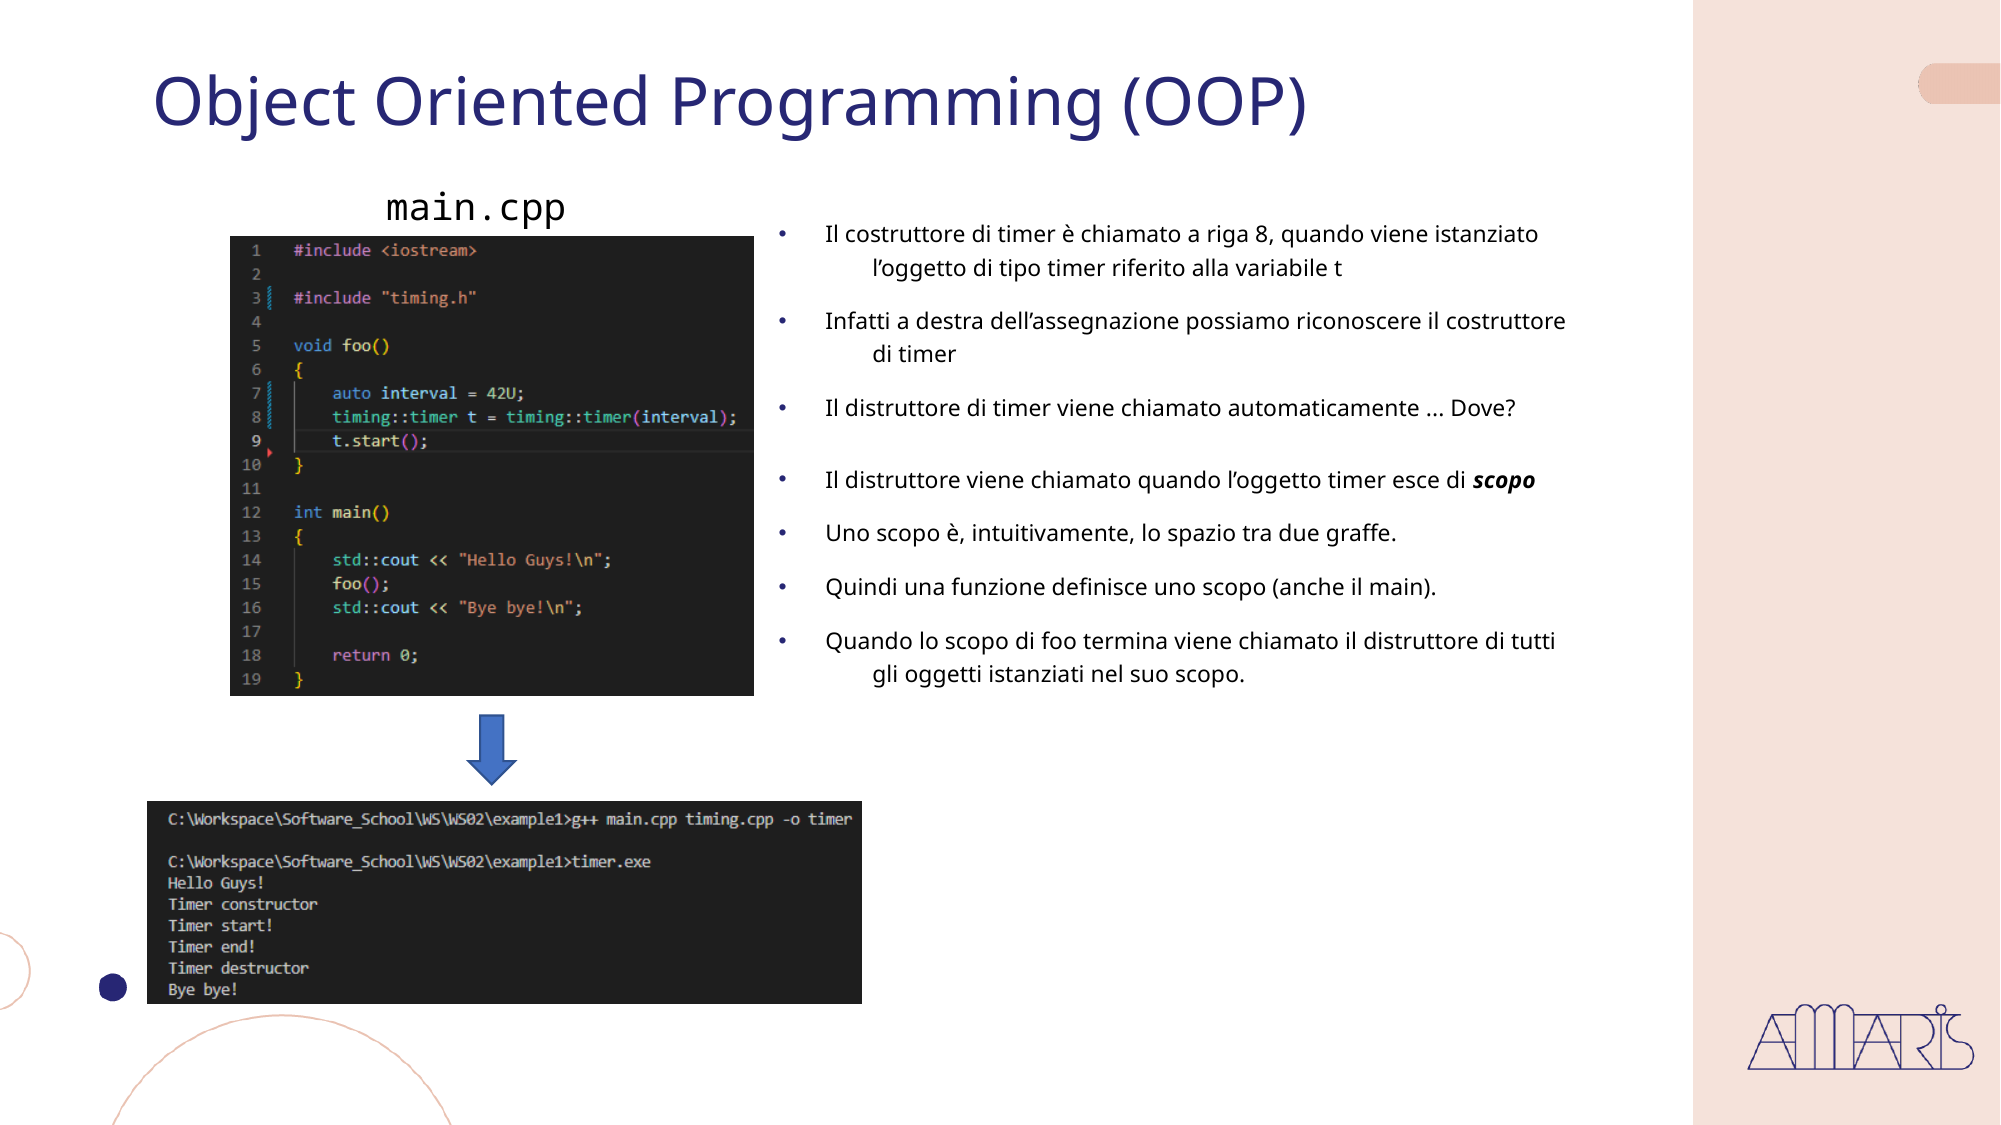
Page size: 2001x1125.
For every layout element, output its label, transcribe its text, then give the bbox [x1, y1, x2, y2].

picture [147, 801, 862, 1004]
text_box [468, 715, 516, 785]
title Object Oriented Programming (OOP) [137, 59, 1577, 148]
picture [230, 236, 754, 696]
text_box main.cpp [241, 175, 712, 236]
text_box Il distruttore viene chiamato quando l’oggetto timer esce di scopo Uno scopo è, intuitivamente, lo spazio tra due graffe. Quindi una funzione definisce uno scopo (anche il main). Quando lo scopo di foo termina viene chiamato il distruttore di tutti gli oggetti istanziati nel suo scopo. [763, 452, 1584, 694]
text_box Il costruttore di timer è chiamato a riga 8, quando viene istanziato l’oggetto di tipo timer riferito alla variabile t Infatti a destra dell’assegnazione possiamo riconoscere il costruttore di timer Il distruttore di timer viene chiamato automaticamente ... Dove? [763, 207, 1584, 428]
